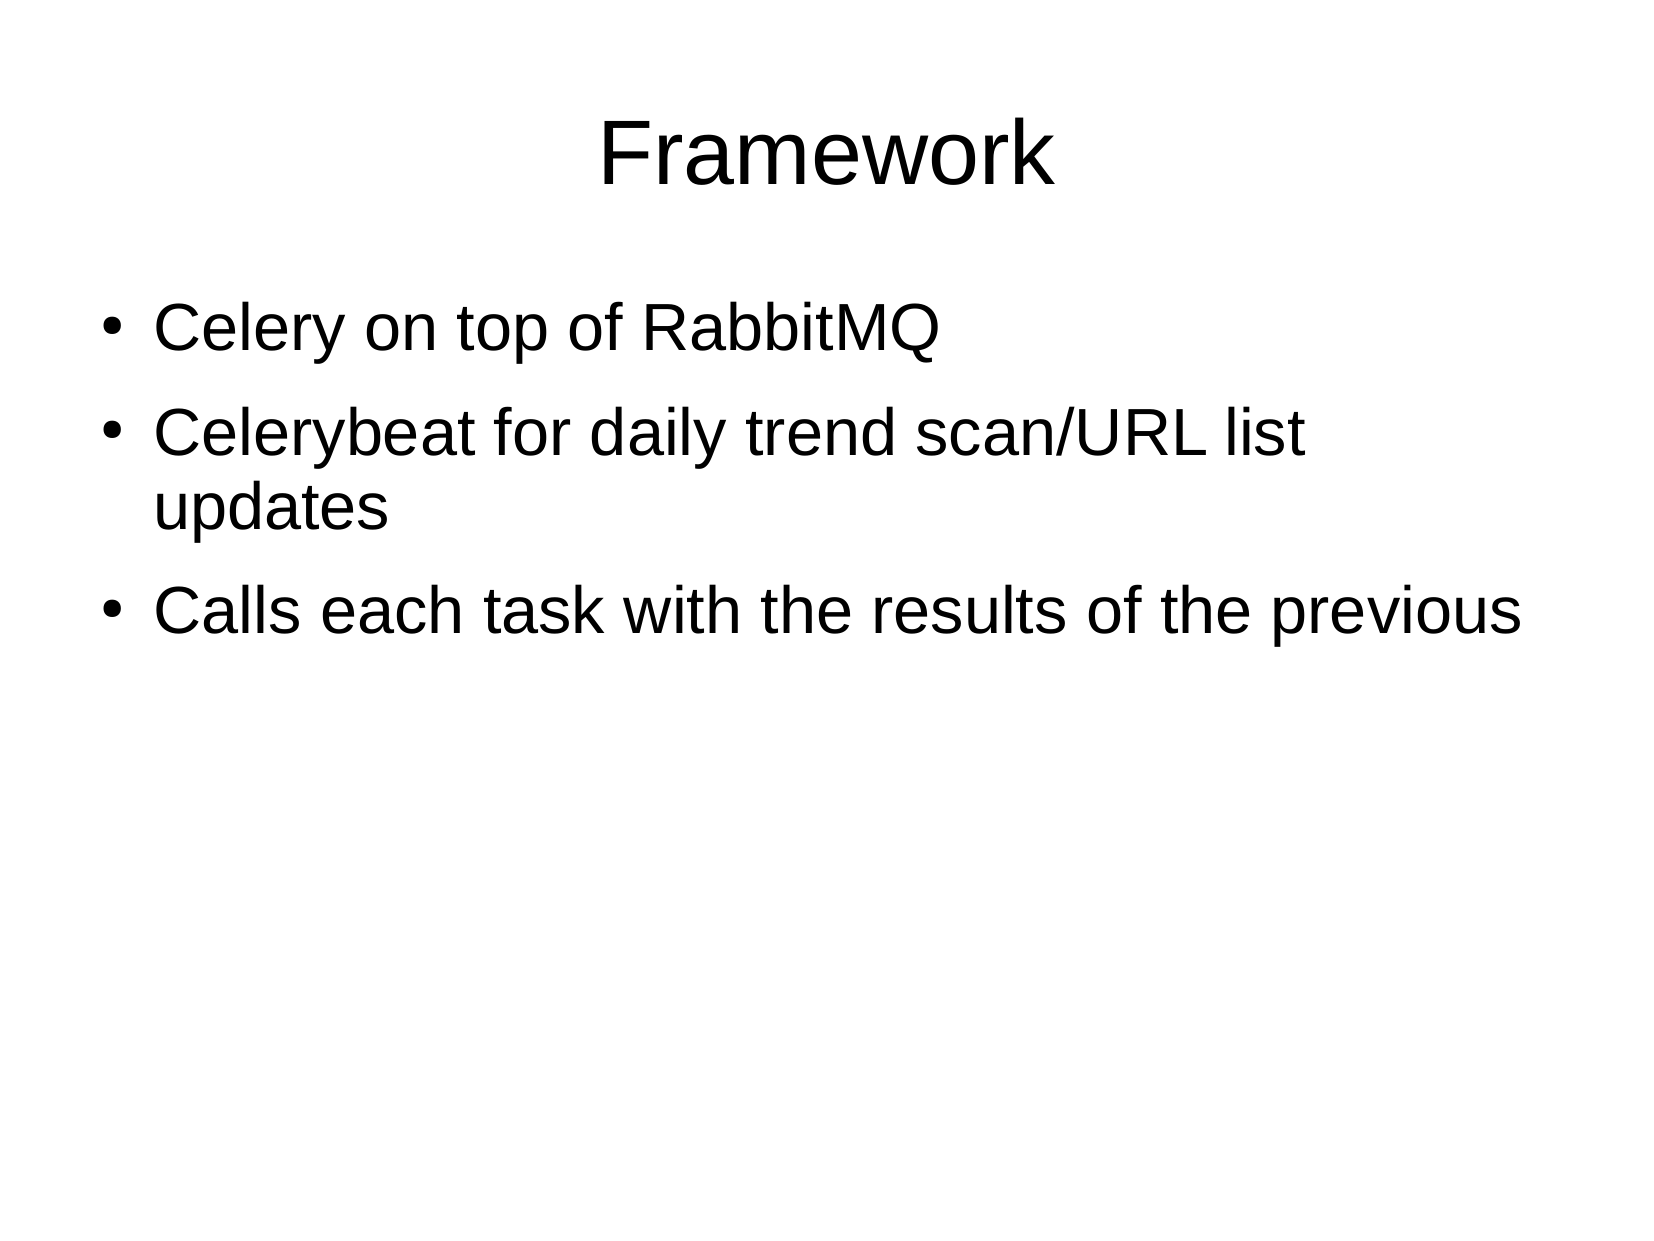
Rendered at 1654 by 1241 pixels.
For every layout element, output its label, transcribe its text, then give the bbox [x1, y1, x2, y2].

list Celery on top of RabbitMQ Celerybeat for daily trend scan/URL list updates Calls each task with the results of the previous [82, 290, 1538, 1010]
title Framework [82, 49, 1571, 257]
